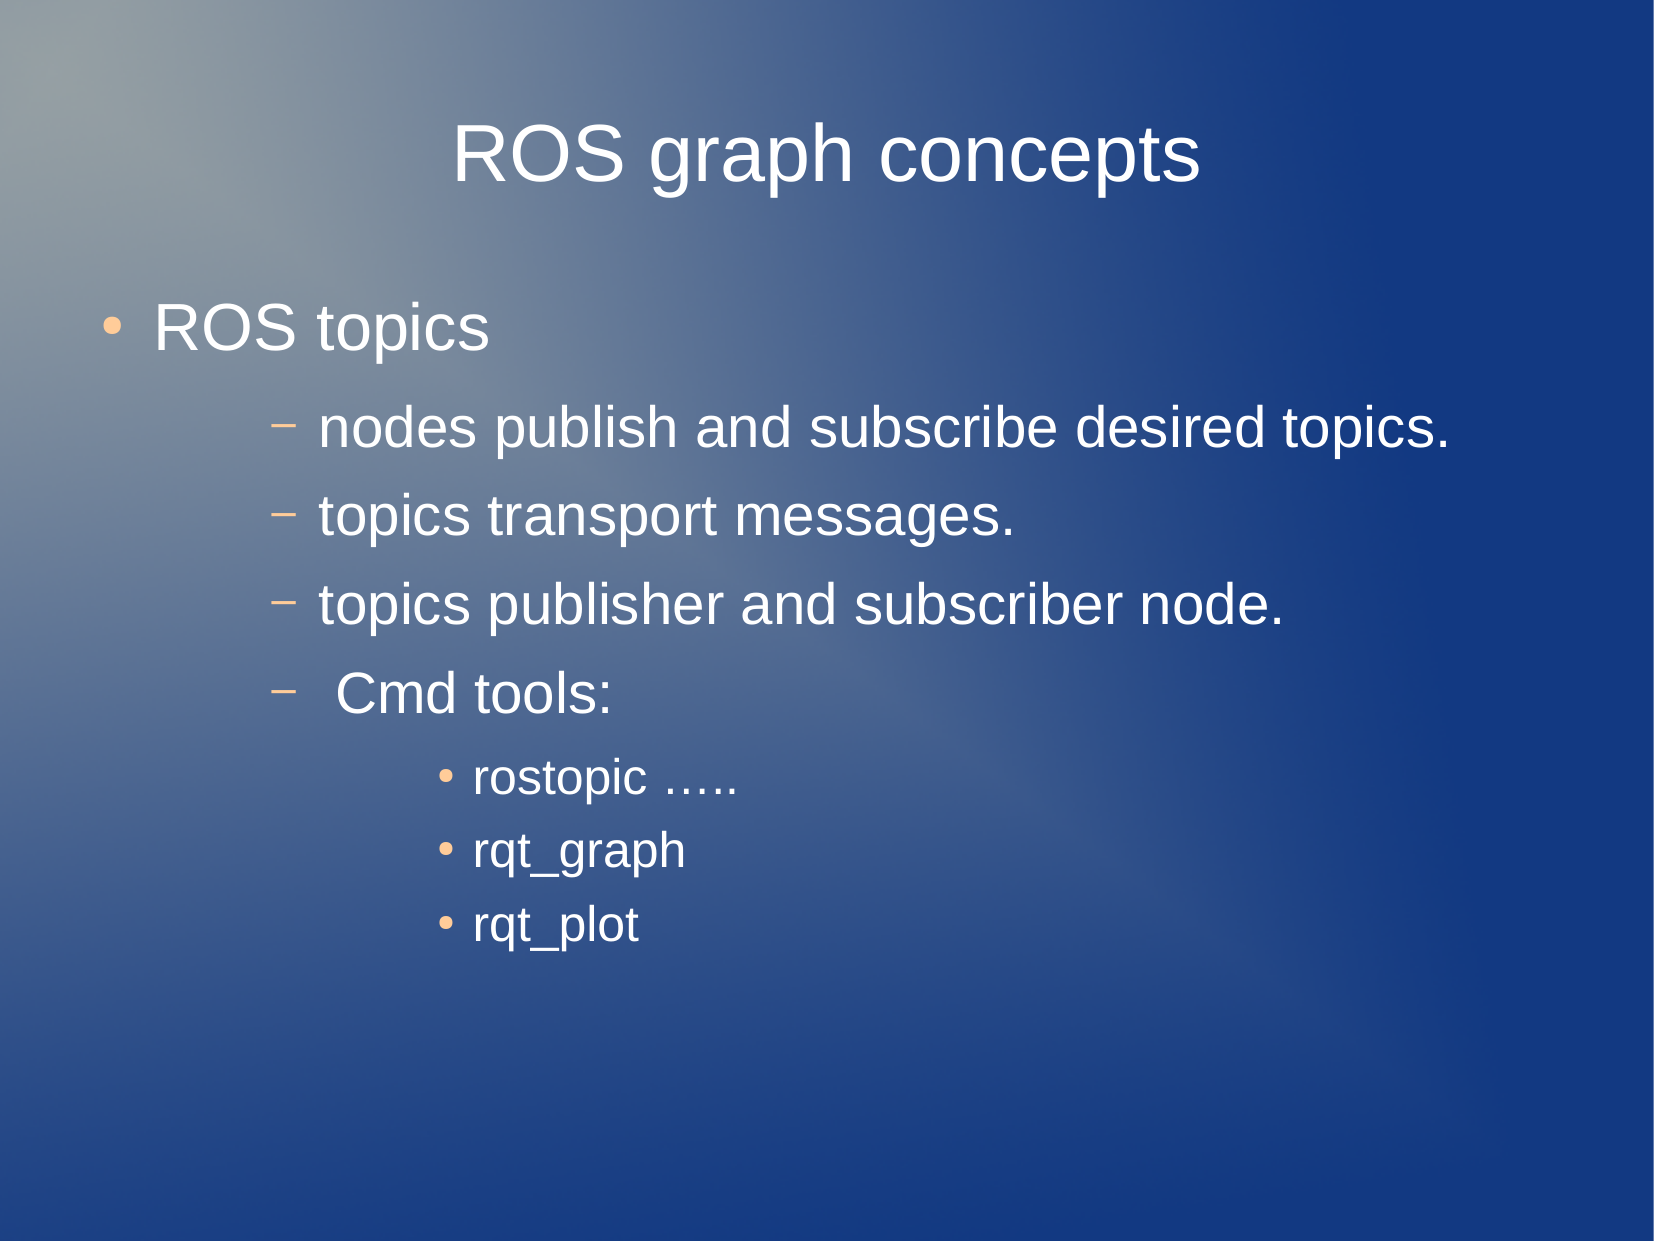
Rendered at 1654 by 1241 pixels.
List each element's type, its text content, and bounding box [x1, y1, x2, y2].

title ROS graph concepts [82, 49, 1571, 257]
picture [0, 0, 1654, 1241]
list ROS topics nodes publish and subscribe desired topics. topics transport messages. topics publisher and subscriber node. Cmd tools: rostopic ….. rqt_graph rqt_plot [82, 290, 1571, 1010]
